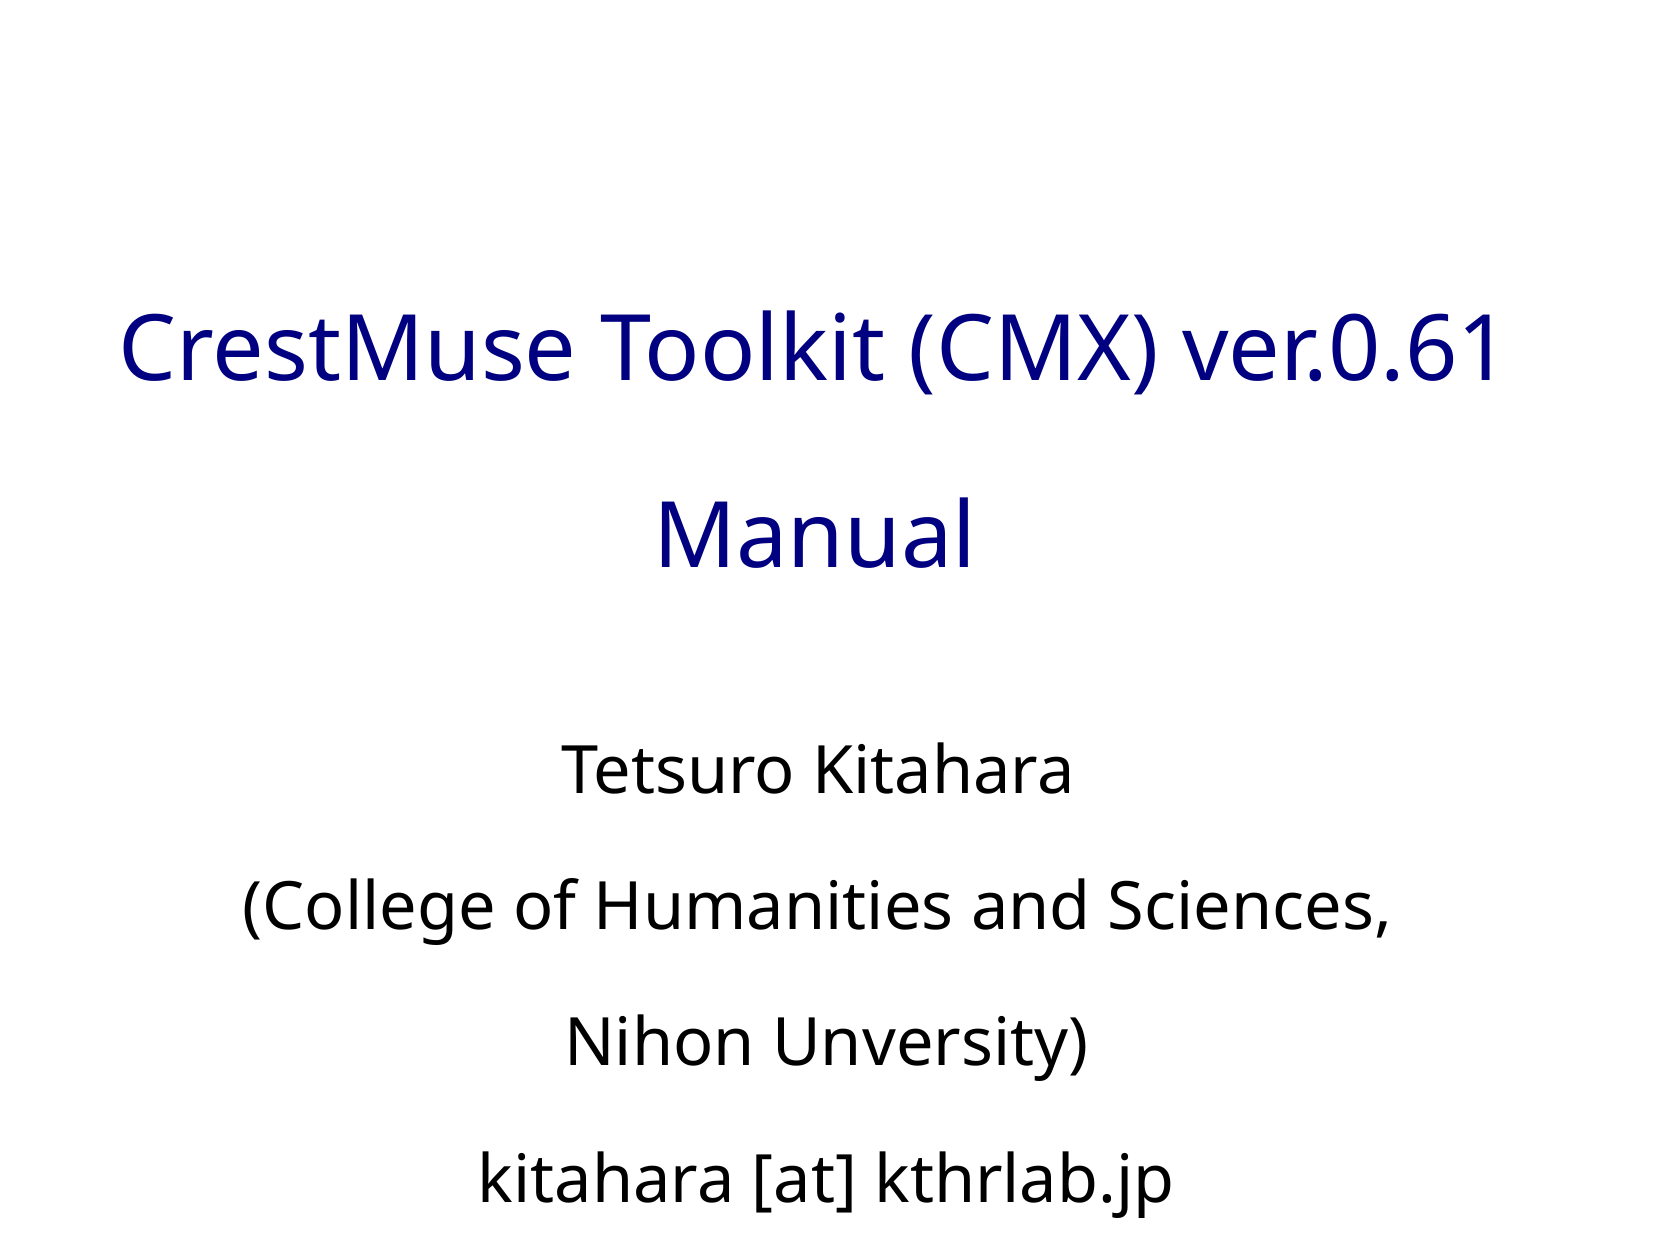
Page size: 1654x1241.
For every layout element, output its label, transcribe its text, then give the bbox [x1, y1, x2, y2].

subtitle Tetsuro Kitahara (College of Humanities and Sciences, Nihon Unversity) kitahara [at] kthrlab.jp [82, 751, 1571, 1147]
title CrestMuse Toolkit (CMX) ver.0.61 Manual [82, 283, 1571, 531]
